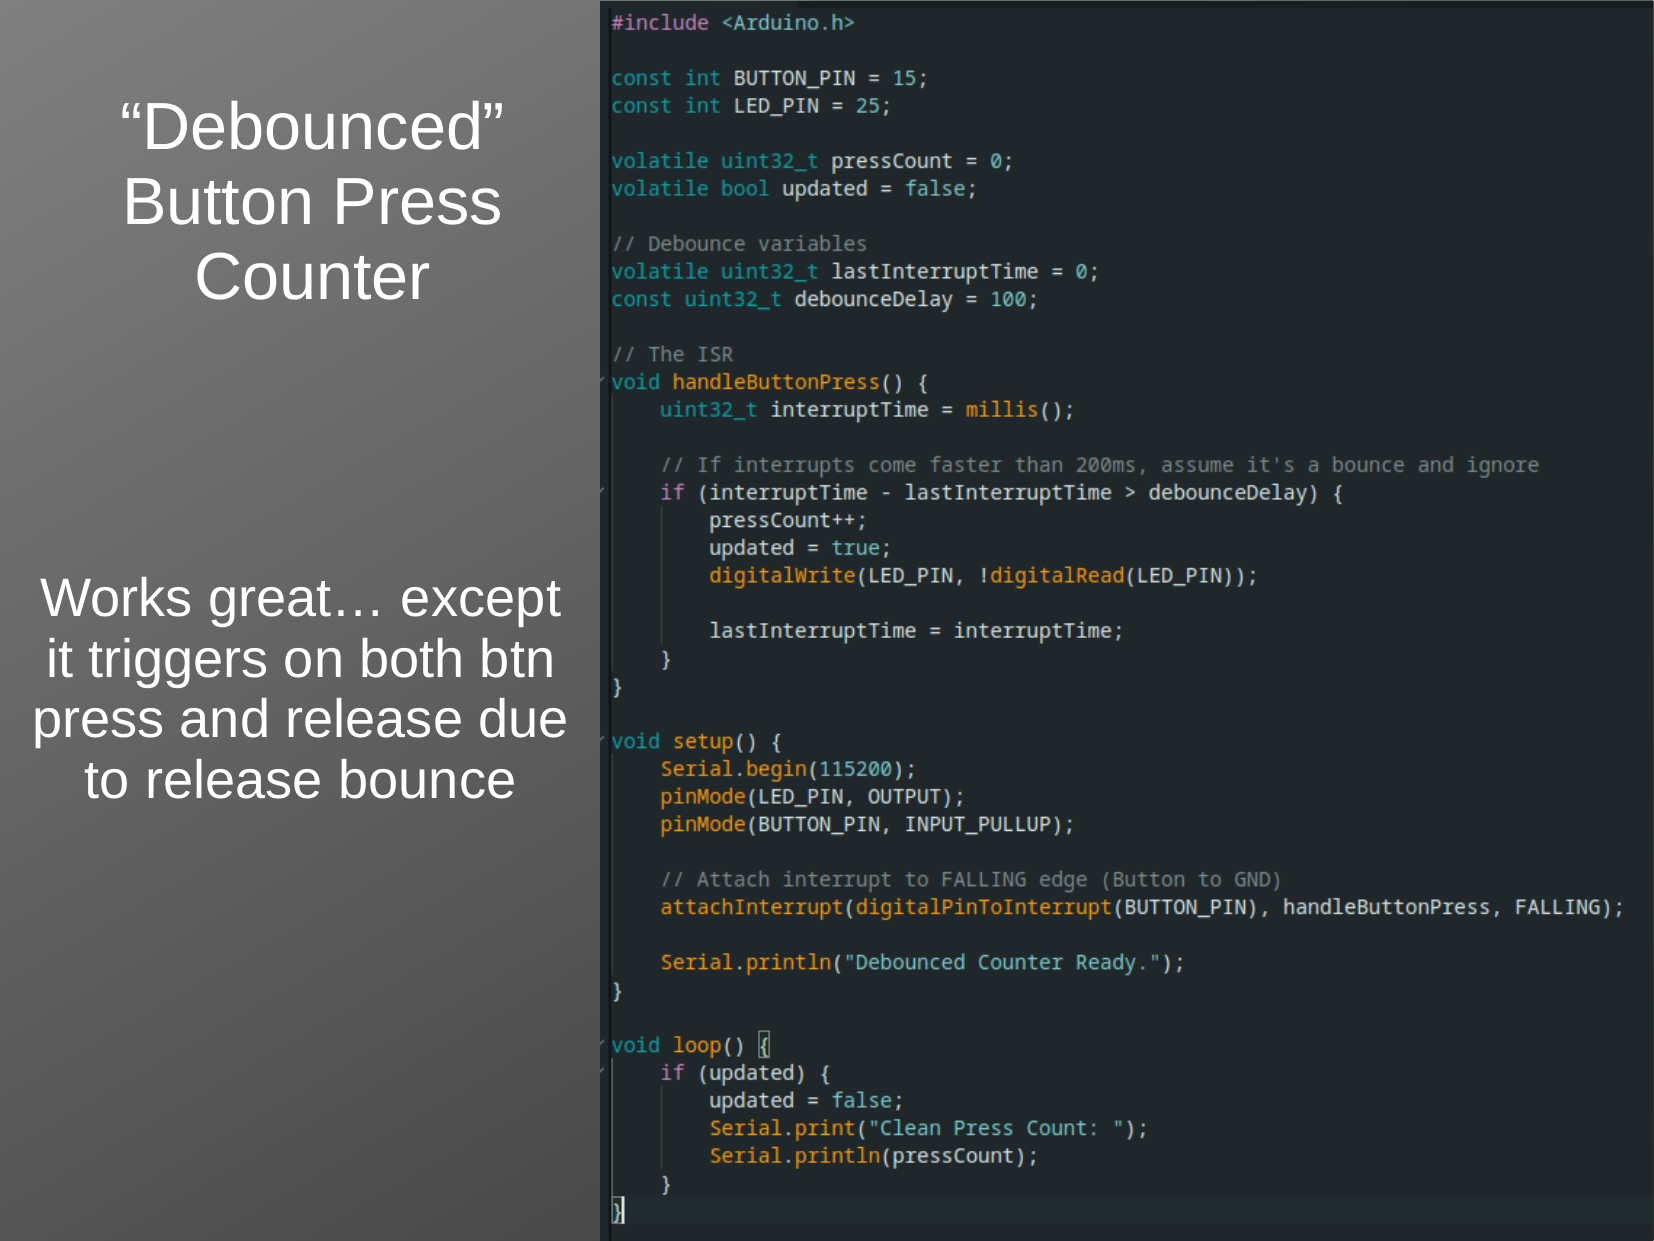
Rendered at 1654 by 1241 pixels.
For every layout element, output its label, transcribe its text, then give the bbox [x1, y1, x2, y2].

picture [600, 1, 1654, 1241]
title Works great… except it triggers on both btn press and release due to release bounce [19, 527, 583, 850]
title “Debounced” Button Press Counter [37, 52, 589, 350]
